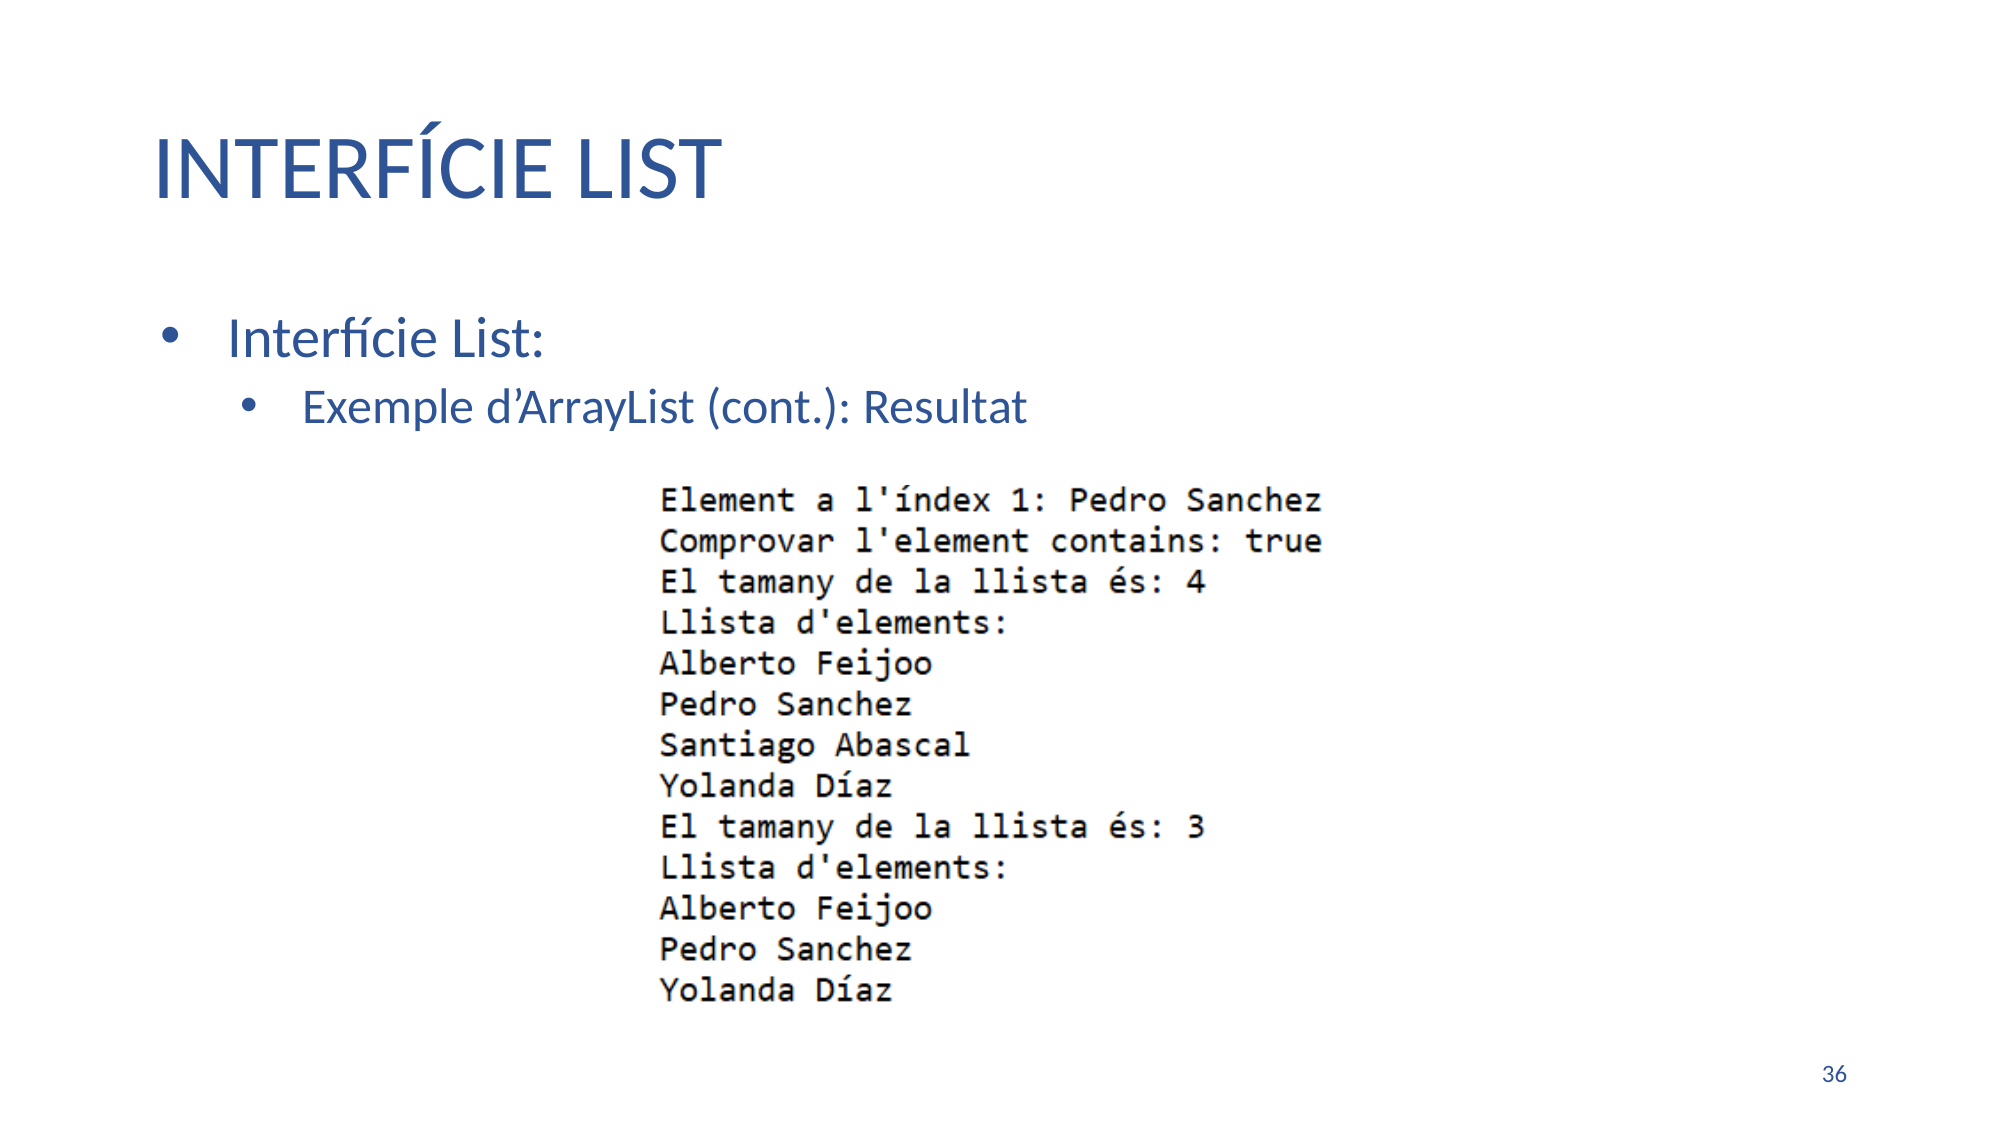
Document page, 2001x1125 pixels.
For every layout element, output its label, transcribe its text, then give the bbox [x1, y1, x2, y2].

picture [658, 485, 1341, 1014]
list Interfície List: Exemple d’ArrayList (cont.): Resultat [137, 299, 1863, 1014]
slide_number <number> [1412, 1042, 1863, 1103]
title INTERFÍCIE LIST [137, 59, 1863, 278]
